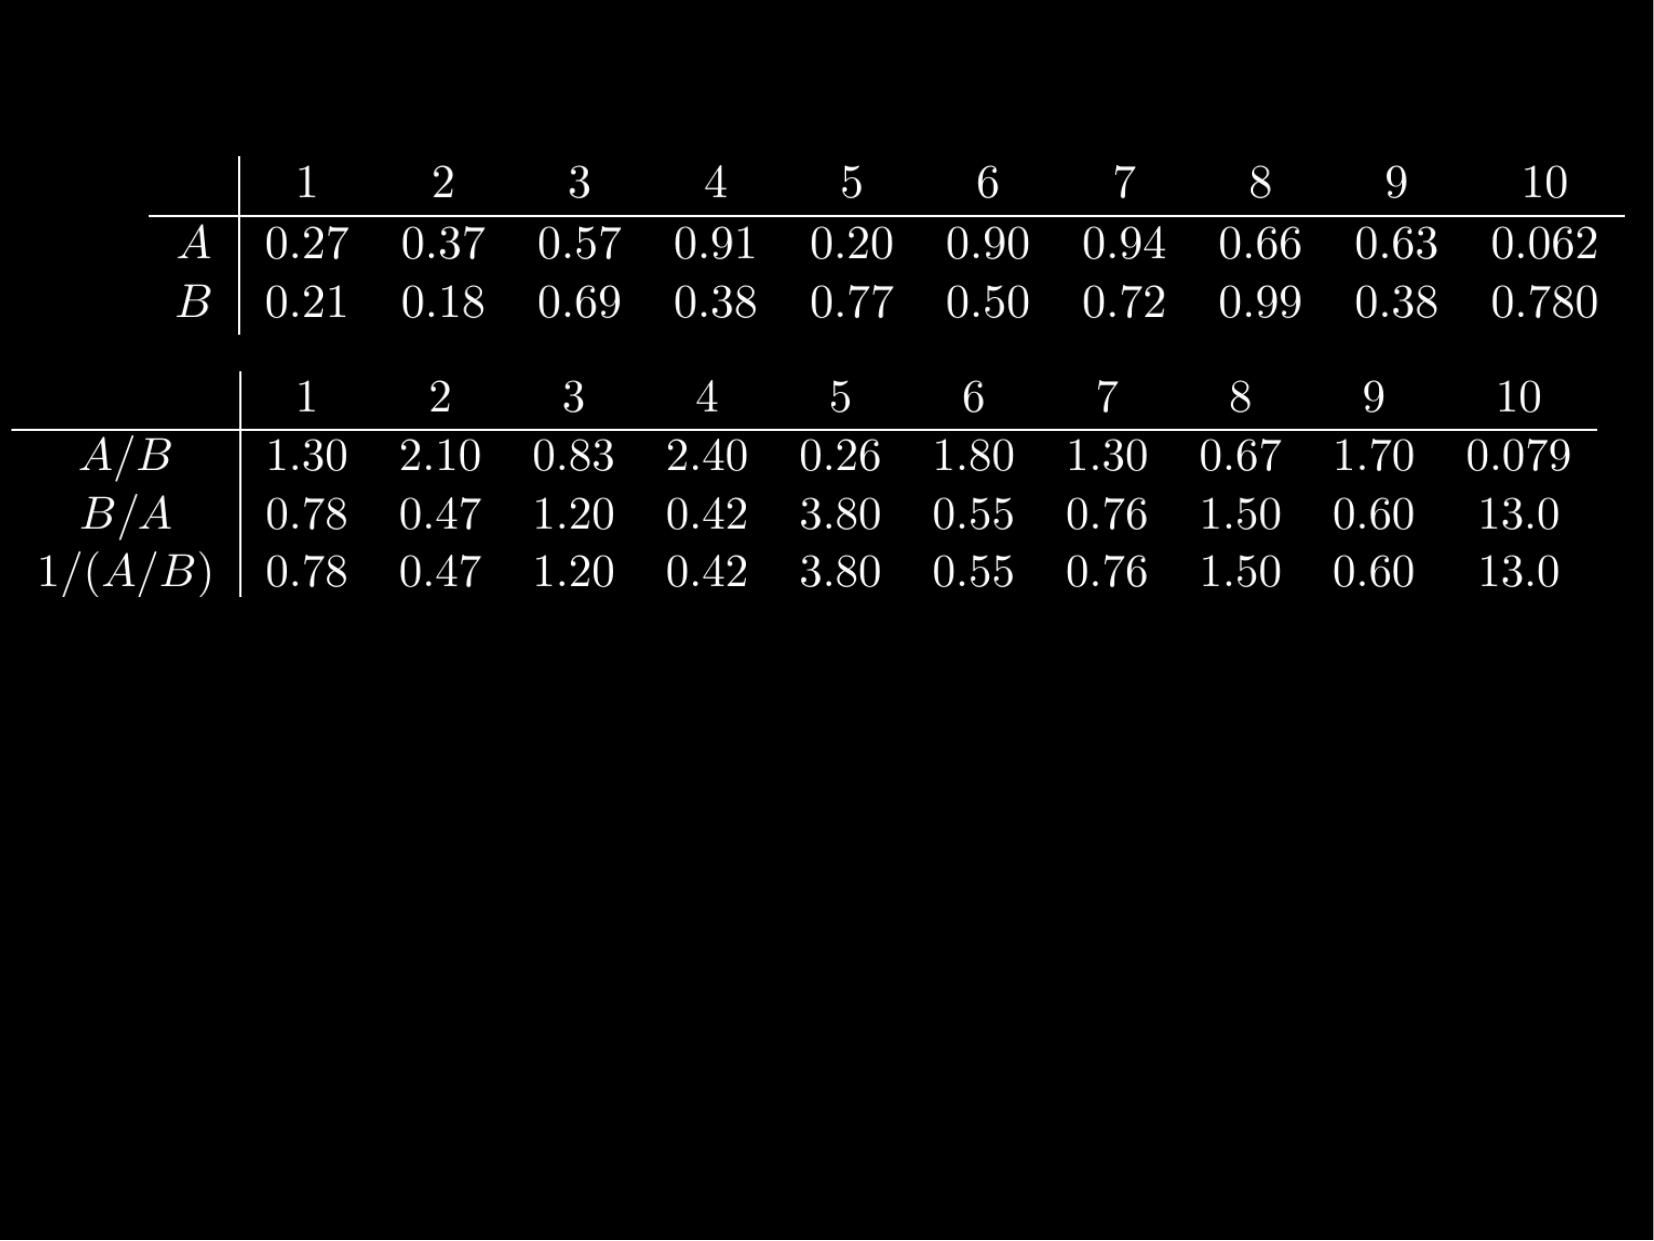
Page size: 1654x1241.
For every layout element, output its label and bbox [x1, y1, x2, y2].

picture [130, 144, 1636, 337]
picture [6, 367, 1607, 597]
